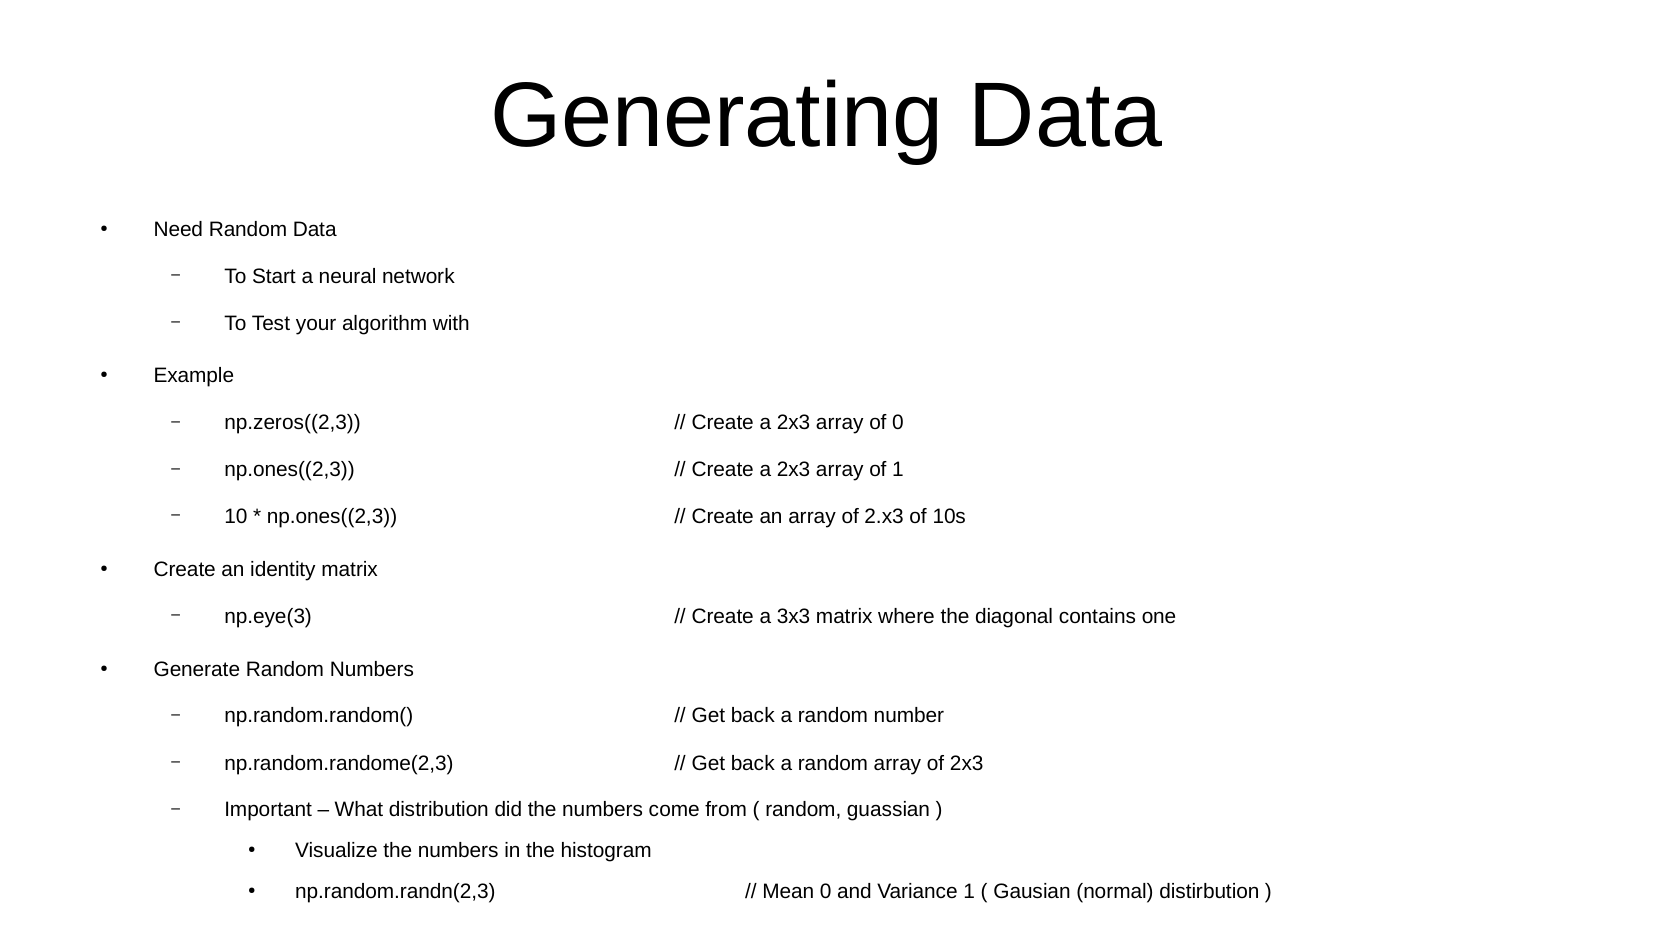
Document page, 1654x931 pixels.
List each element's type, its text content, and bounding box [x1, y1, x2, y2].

title Generating Data [82, 37, 1571, 193]
list Need Random Data To Start a neural network To Test your algorithm with Example np.zeros((2,3)) // Create a 2x3 array of 0 np.ones((2,3)) // Create a 2x3 array of 1 10 * np.ones((2,3)) // Create an array of 2.x3 of 10s Create an identity matrix np.eye(3) // Create a 3x3 matrix where the diagonal contains one Generate Random Numbers np.random.random() // Get back a random number np.random.randome(2,3) // Get back a random array of 2x3 Important – What distribution did the numbers come from ( random, guassian ) Visualize the numbers in the histogram np.random.randn(2,3) // Mean 0 and Variance 1 ( Gausian (normal) distirbution ) [82, 217, 1621, 916]
